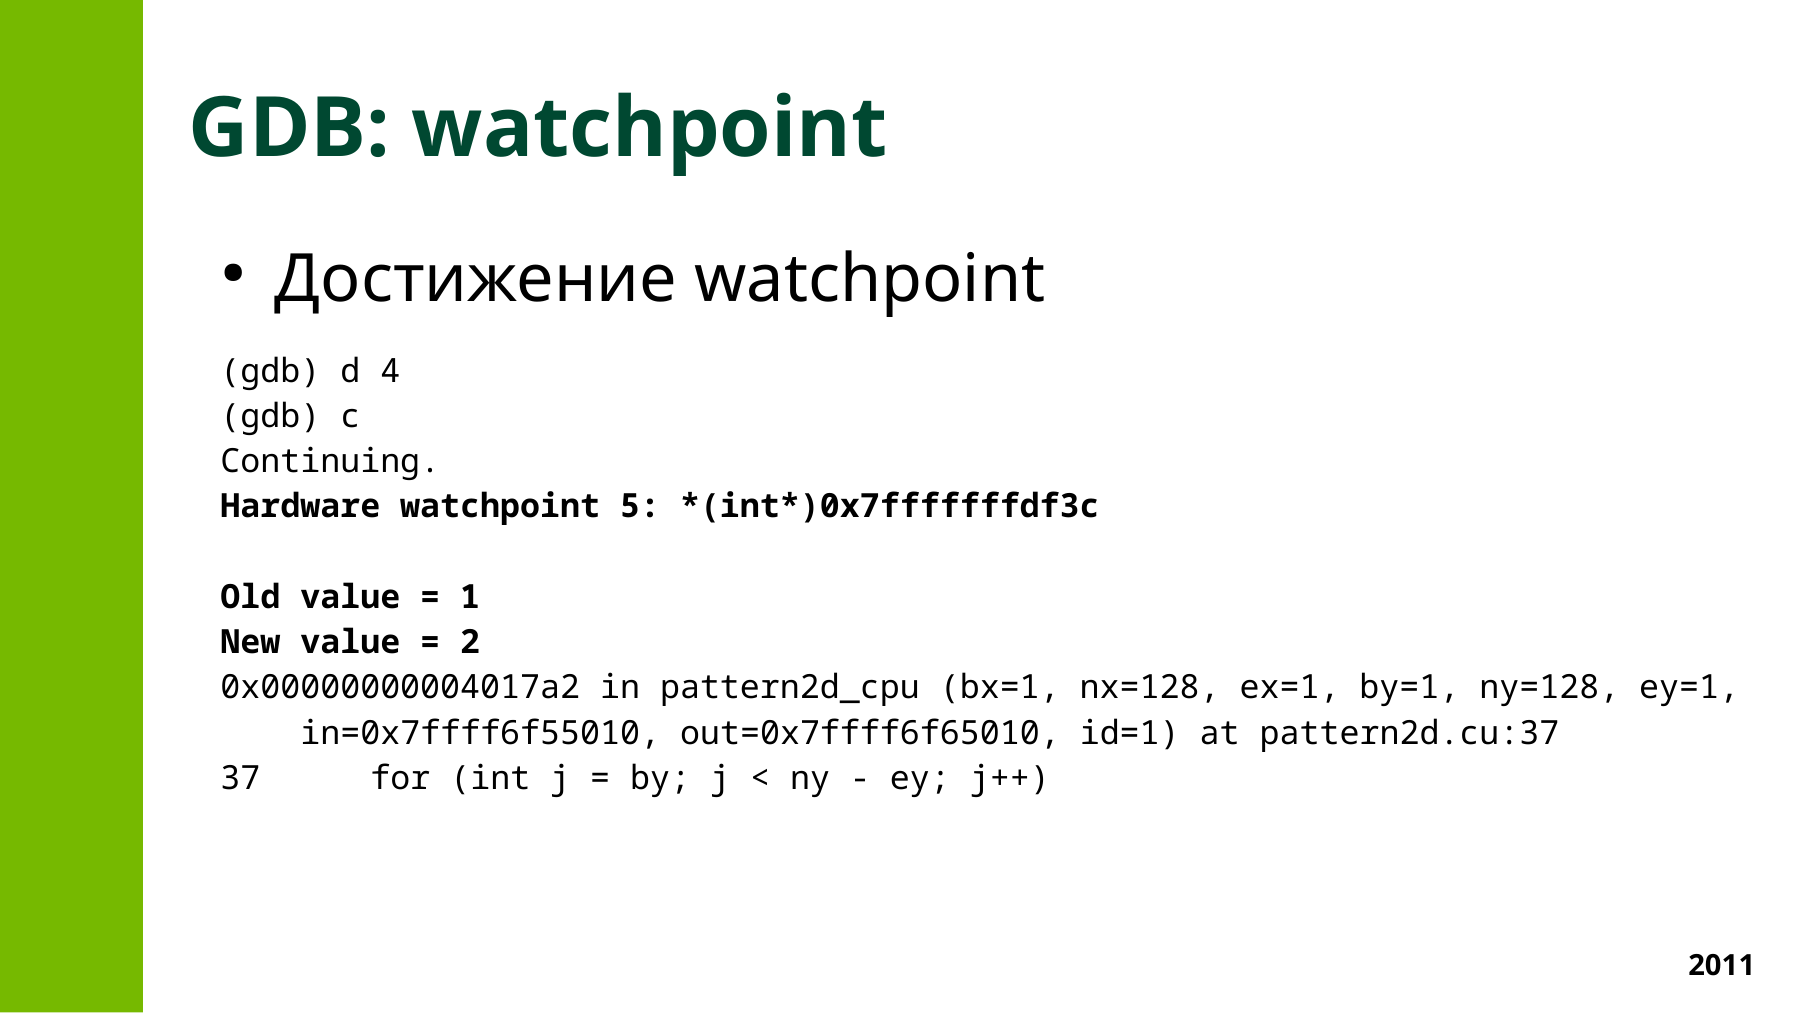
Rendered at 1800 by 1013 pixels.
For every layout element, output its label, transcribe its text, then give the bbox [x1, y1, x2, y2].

text_box (gdb) d 4 (gdb) c Continuing. Hardware watchpoint 5: *(int*)0x7fffffffdf3c Old value = 1 New value = 2 0x00000000004017a2 in pattern2d_cpu (bx=1, nx=128, ex=1, by=1, ny=128, ey=1, in=0x7ffff6f55010, out=0x7ffff6f65010, id=1) at pattern2d.cu:37 37 for (int j = by; j < ny - ey; j++) [205, 339, 1800, 1013]
title GDB: watchpoint [188, 40, 1733, 211]
list Достижение watchpoint [188, 227, 1763, 976]
